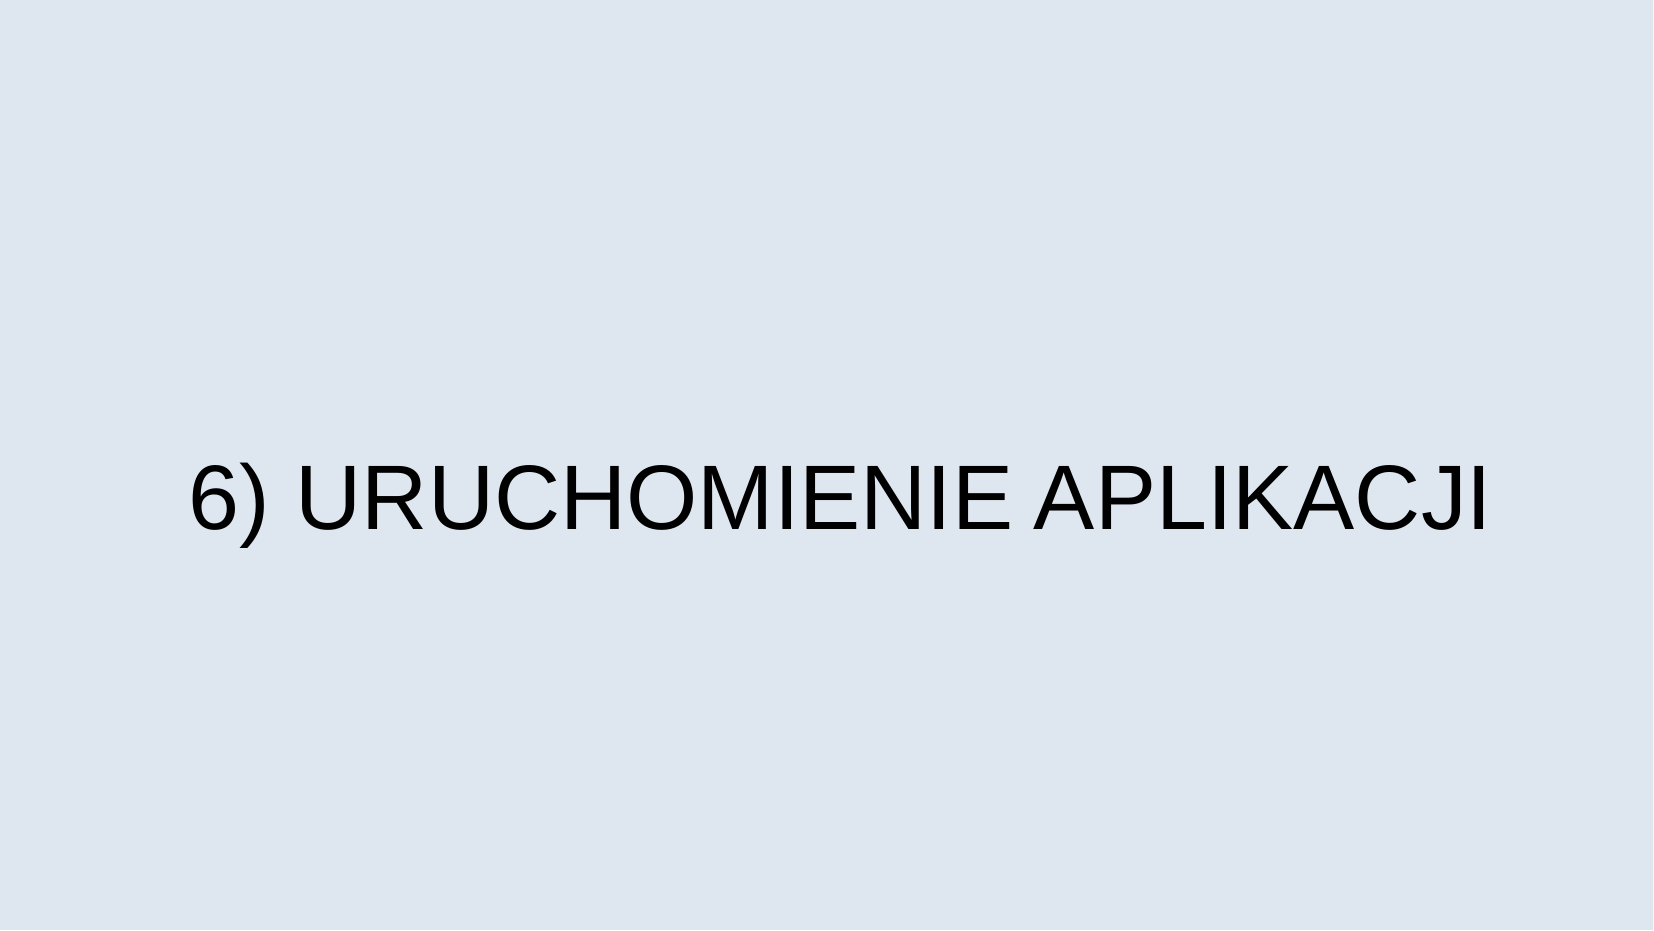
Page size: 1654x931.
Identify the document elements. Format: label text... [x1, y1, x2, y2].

subtitle 6) URUCHOMIENIE APLIKACJI [177, 236, 1506, 760]
